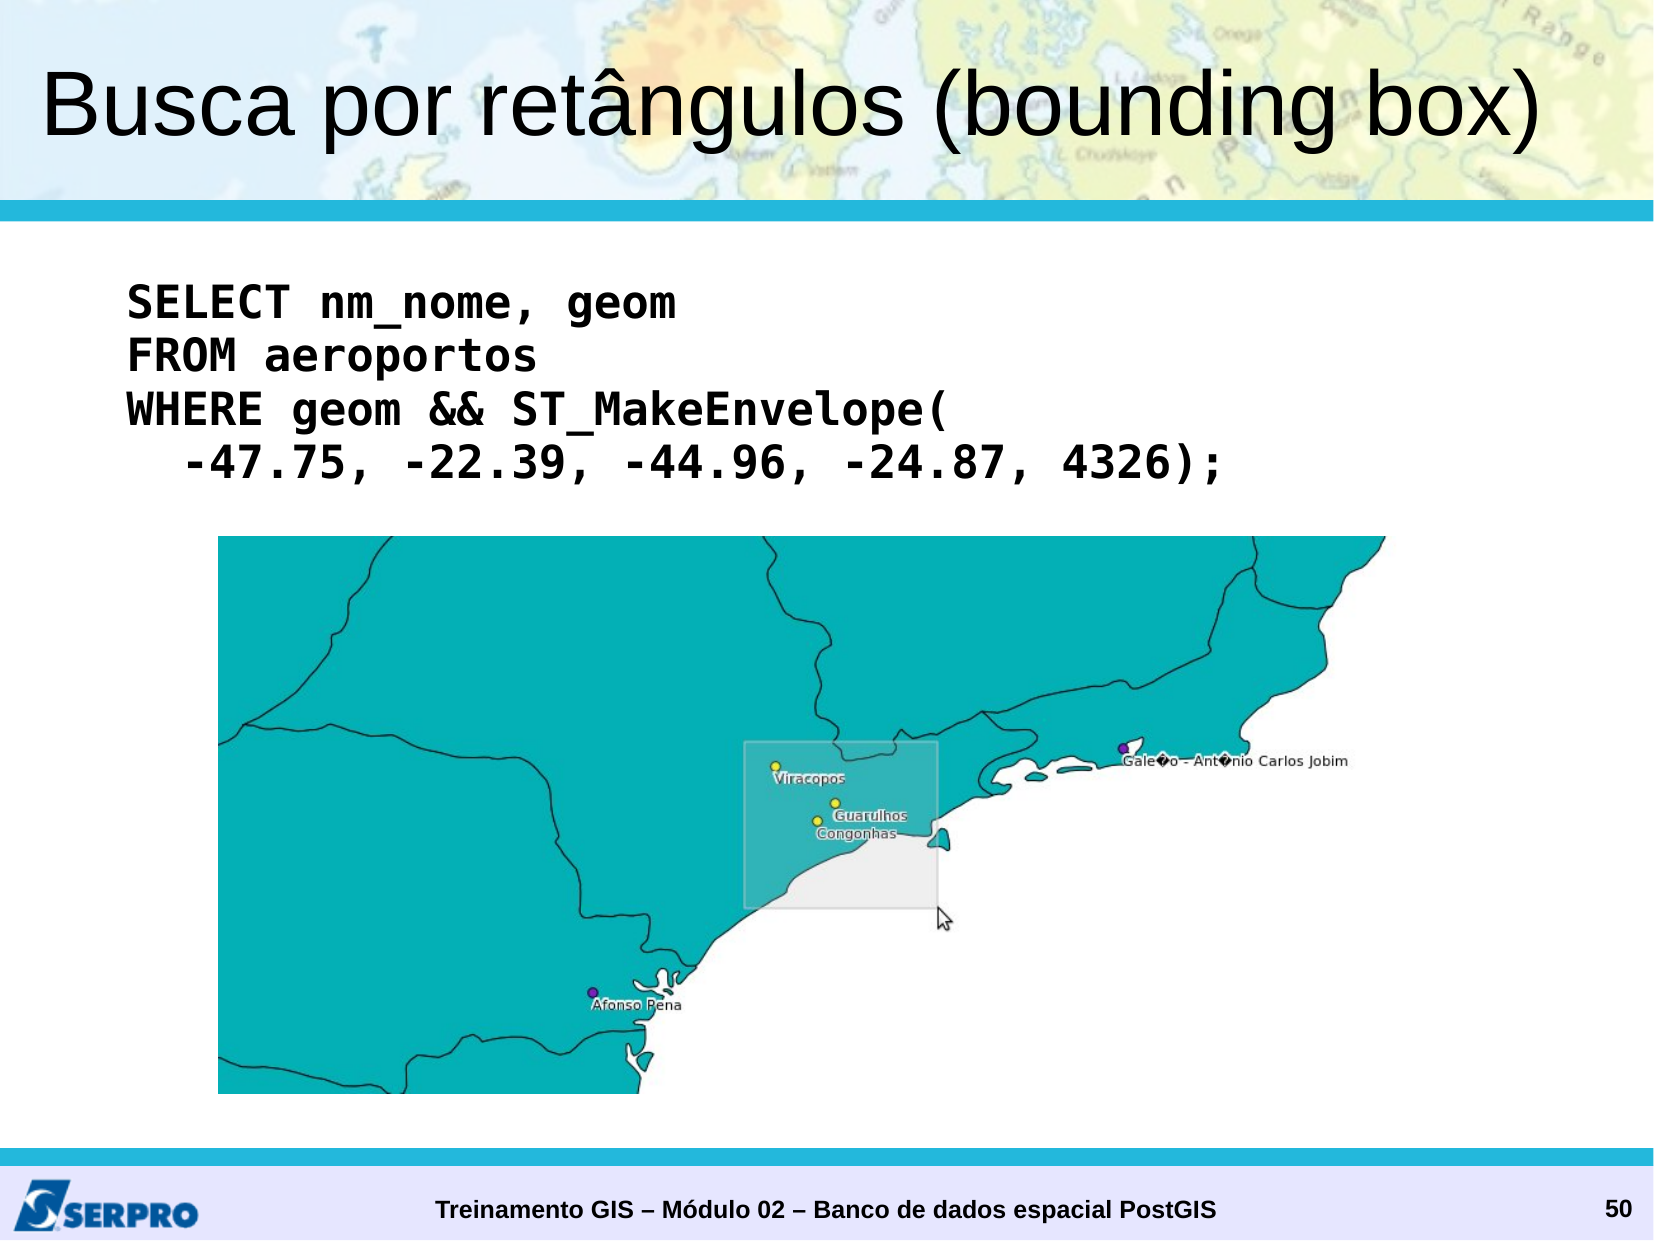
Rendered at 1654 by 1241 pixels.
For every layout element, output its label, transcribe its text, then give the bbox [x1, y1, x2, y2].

picture [218, 536, 1435, 1094]
title Busca por retângulos (bounding box) [40, 49, 1614, 159]
text_box SELECT nm_nome, geom FROM aeroportos WHERE geom && ST_MakeEnvelope( -47.75, -22.39, -44.96, -24.87, 4326); [111, 268, 1618, 543]
picture [10, 1177, 201, 1235]
